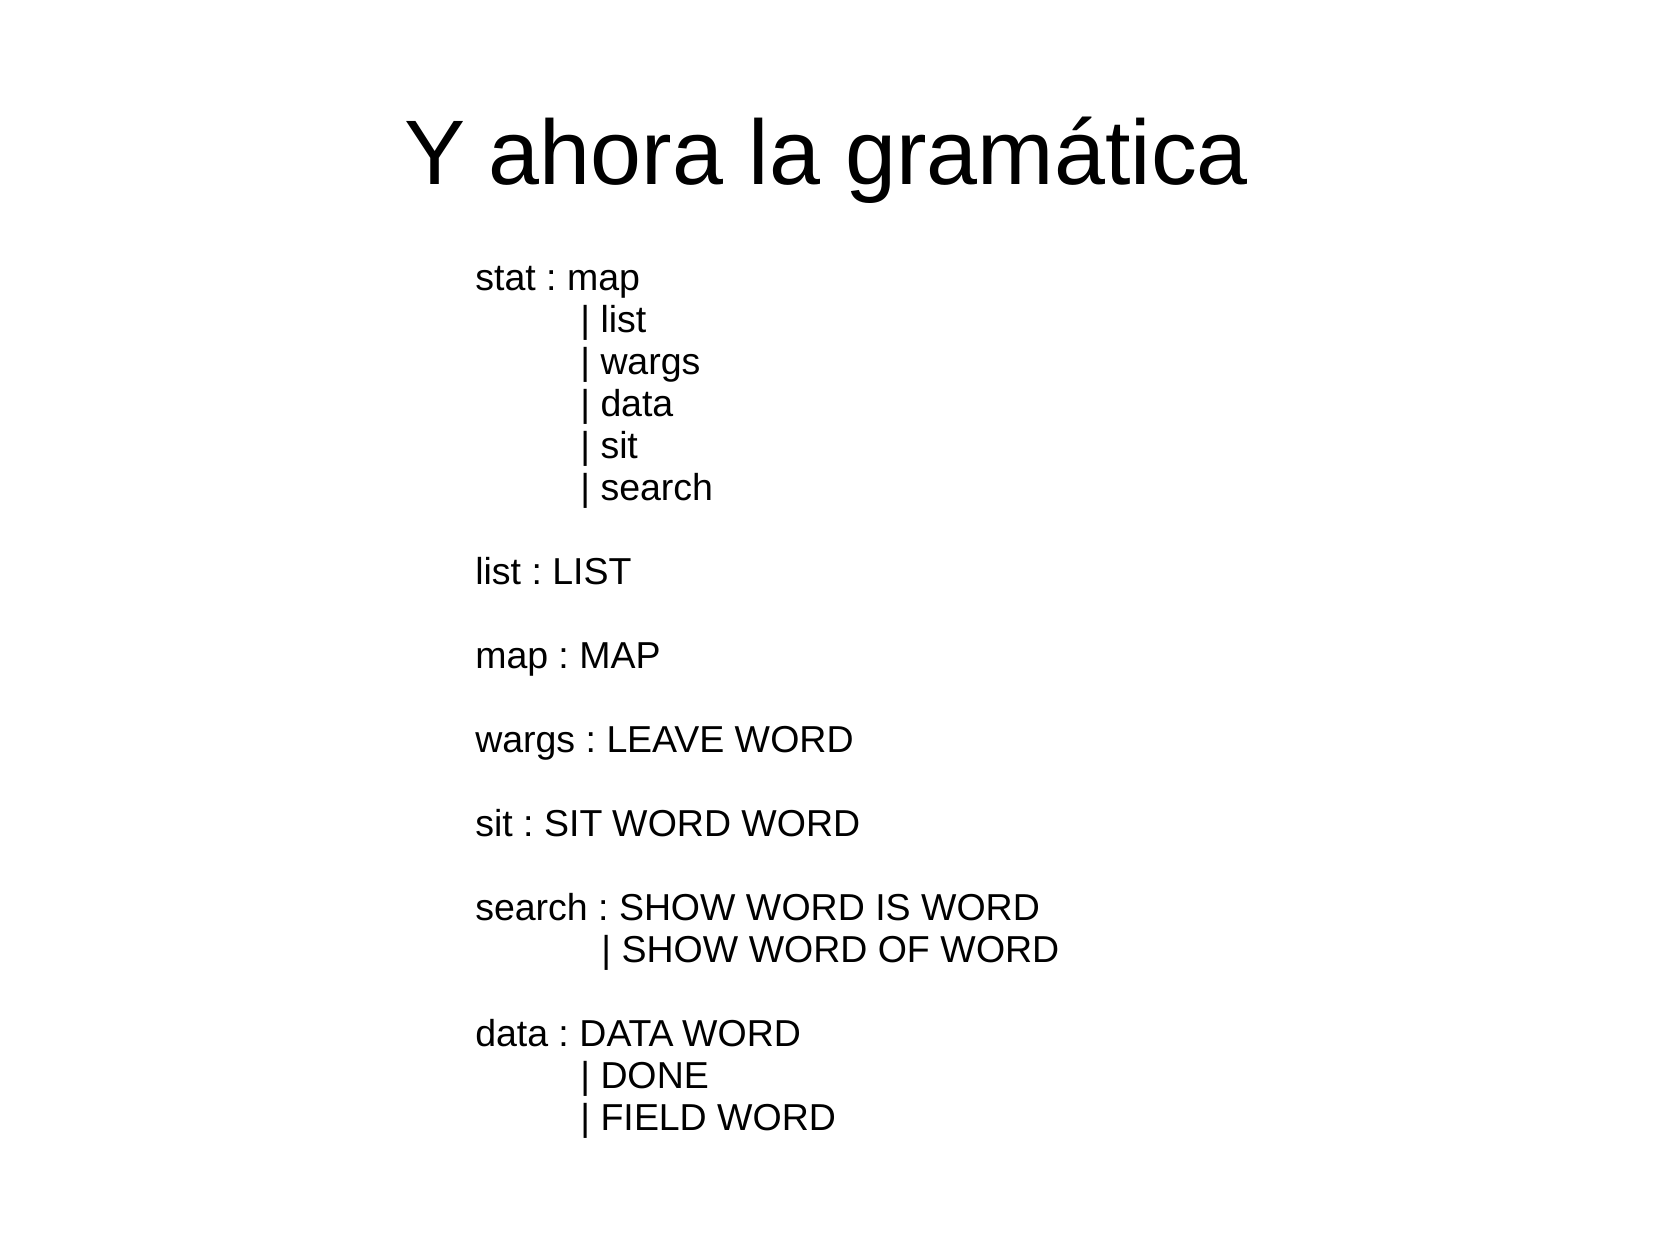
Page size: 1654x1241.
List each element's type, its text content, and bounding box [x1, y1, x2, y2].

title Y ahora la gramática [82, 49, 1571, 257]
text_box stat : map | list | wargs | data | sit | search list : LIST map : MAP wargs : LEAVE WORD sit : SIT WORD WORD search : SHOW WORD IS WORD | SHOW WORD OF WORD data : DATA WORD | DONE | FIELD WORD [460, 249, 1182, 1146]
